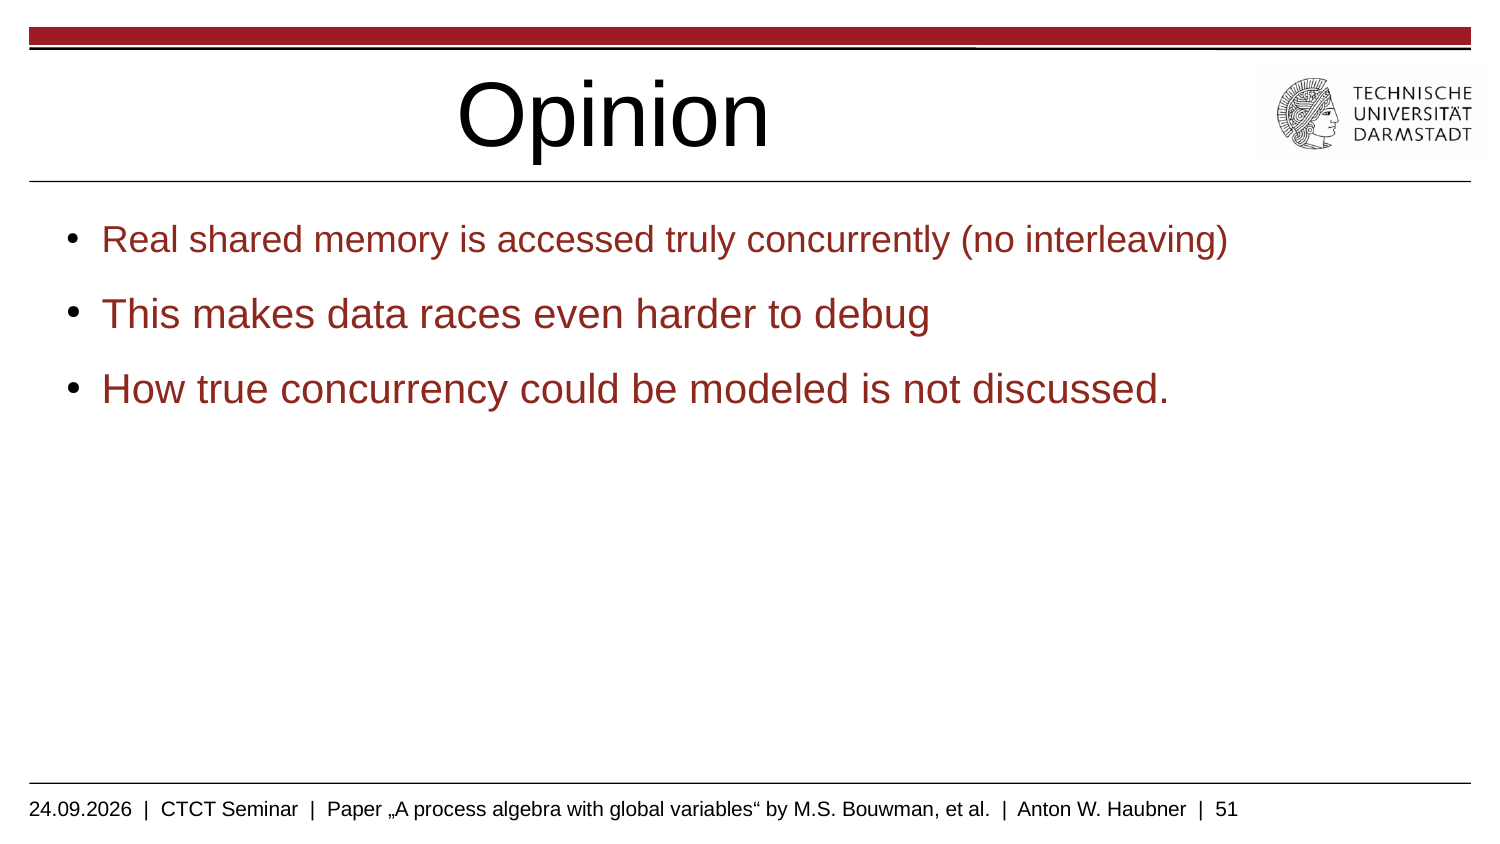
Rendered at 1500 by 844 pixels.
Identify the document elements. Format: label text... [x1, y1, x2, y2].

picture [1255, 65, 1490, 162]
text_box Real shared memory is accessed truly concurrently (no interleaving) This makes data races even harder to debug How true concurrency could be modeled is not discussed. [51, 211, 1417, 715]
title Opinion [29, 63, 1199, 167]
